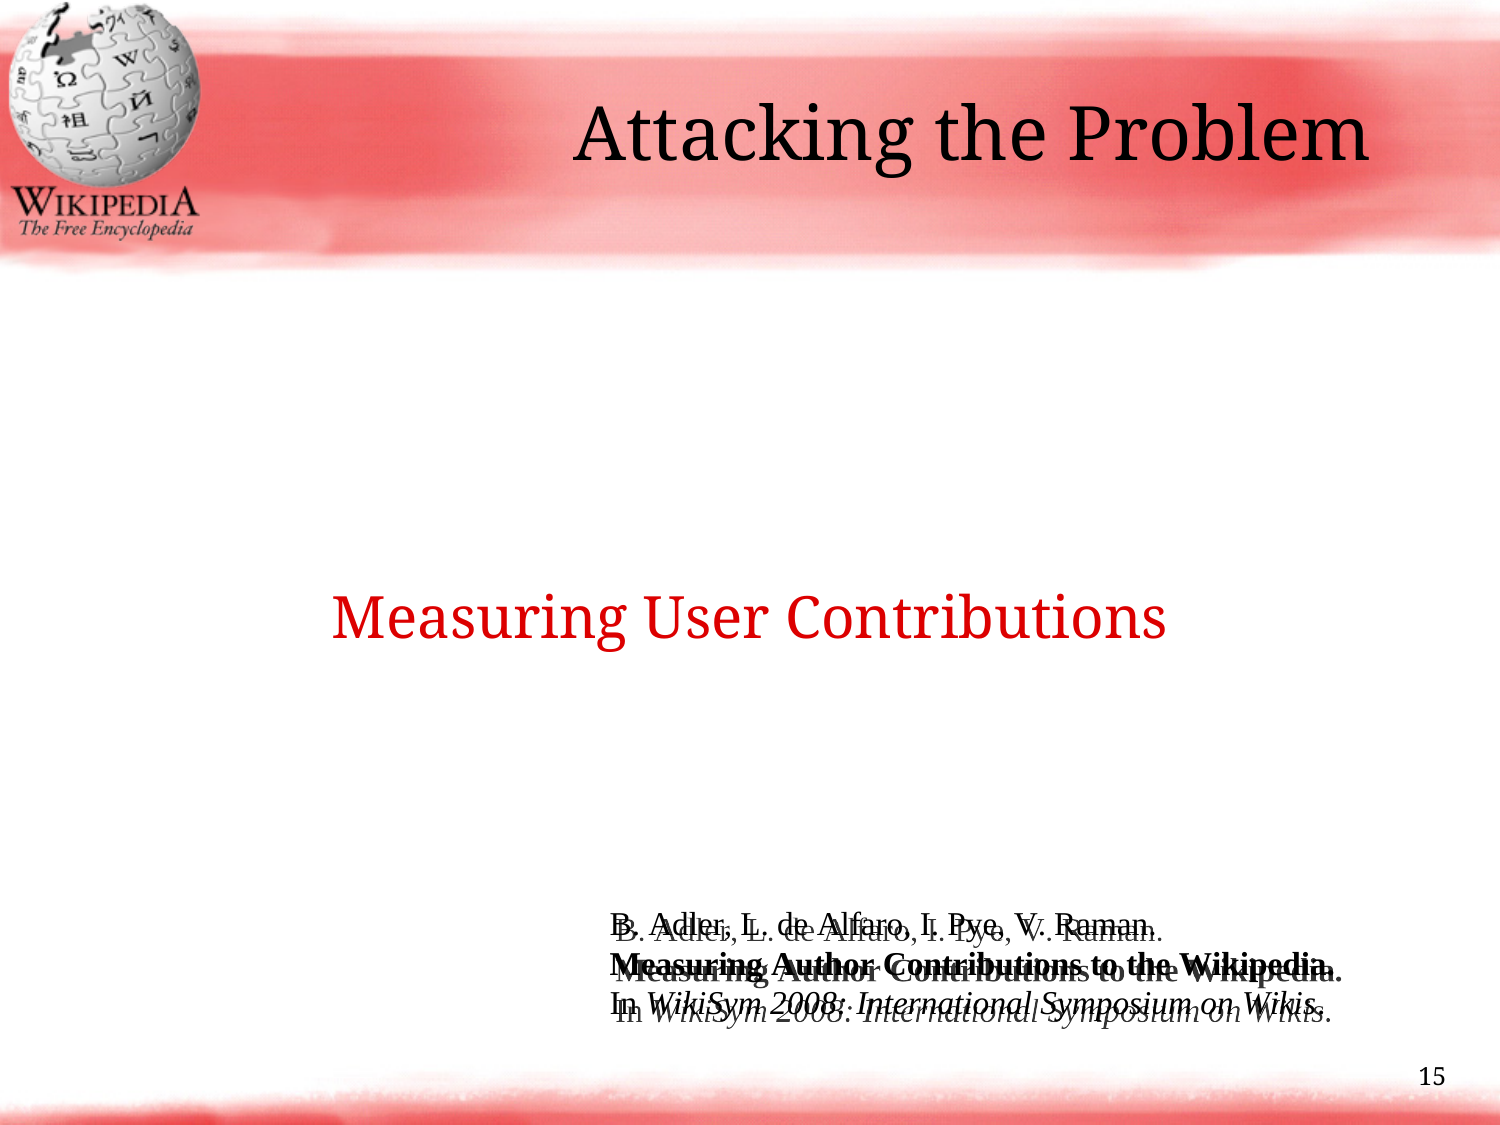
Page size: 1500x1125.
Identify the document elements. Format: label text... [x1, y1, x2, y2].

list Measuring User Contributions [112, 287, 1388, 1051]
title Attacking the Problem [112, 37, 1388, 225]
picture [0, 0, 1500, 1125]
text_box B. Adler, L. de Alfaro, I. Pye, V. Raman. Measuring Author Contributions to the Wikipedia. In WikiSym 2008: International Symposium on Wikis. [594, 894, 1367, 1062]
